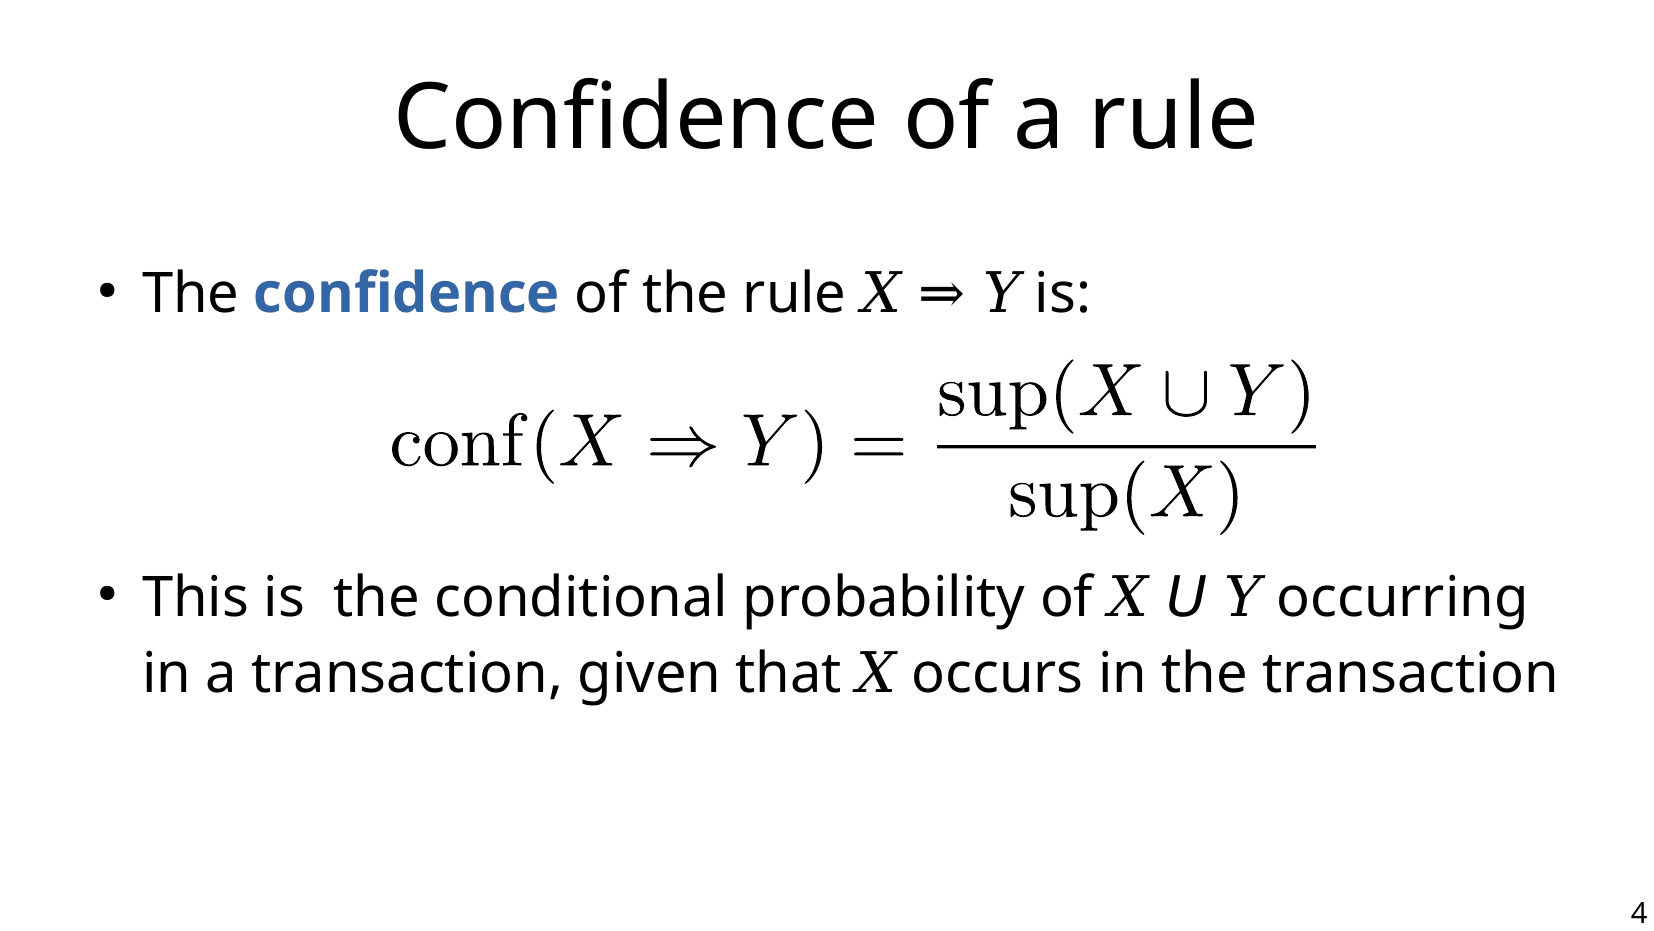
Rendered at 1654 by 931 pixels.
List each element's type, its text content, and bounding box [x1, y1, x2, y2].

list The confidence of the rule X ⇒ Y is: This is the conditional probability of X U Y occurring in a transaction, given that X occurs in the transaction [82, 253, 1571, 793]
text_box [389, 359, 1316, 535]
title Confidence of a rule [82, 1, 1571, 226]
